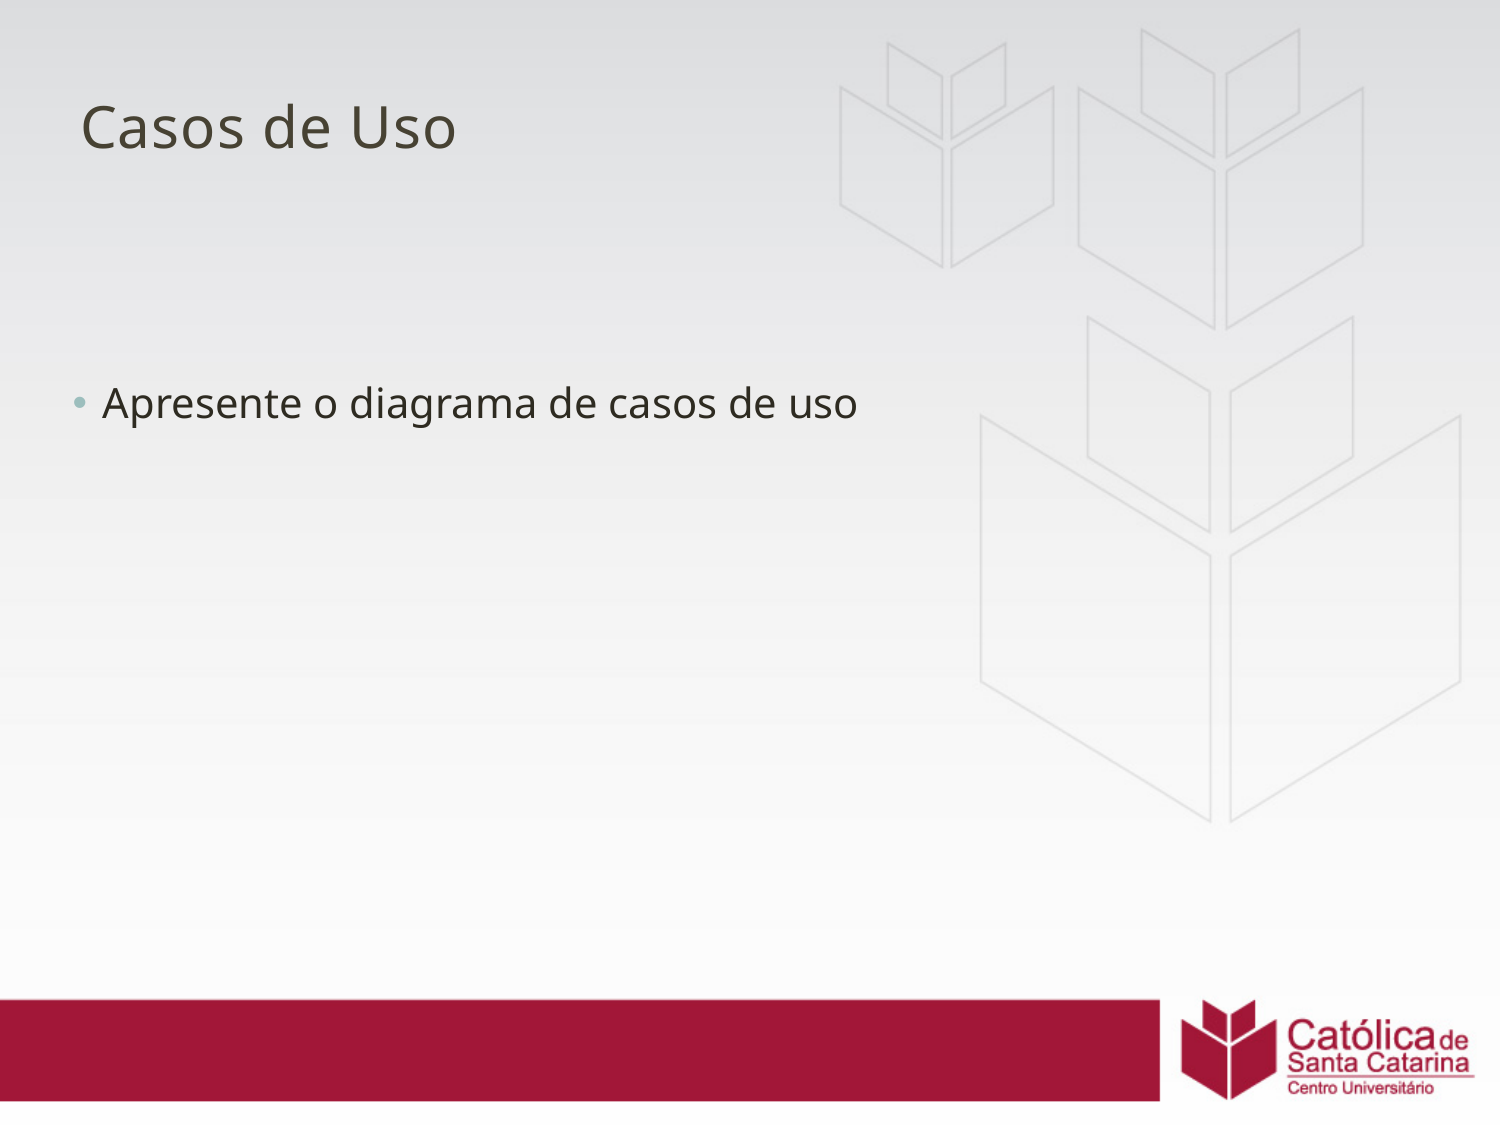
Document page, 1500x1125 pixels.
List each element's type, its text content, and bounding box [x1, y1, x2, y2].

list Apresente o diagrama de casos de uso [64, 375, 1436, 1035]
picture [0, 0, 1500, 1125]
title Casos de Uso [64, 96, 1436, 342]
